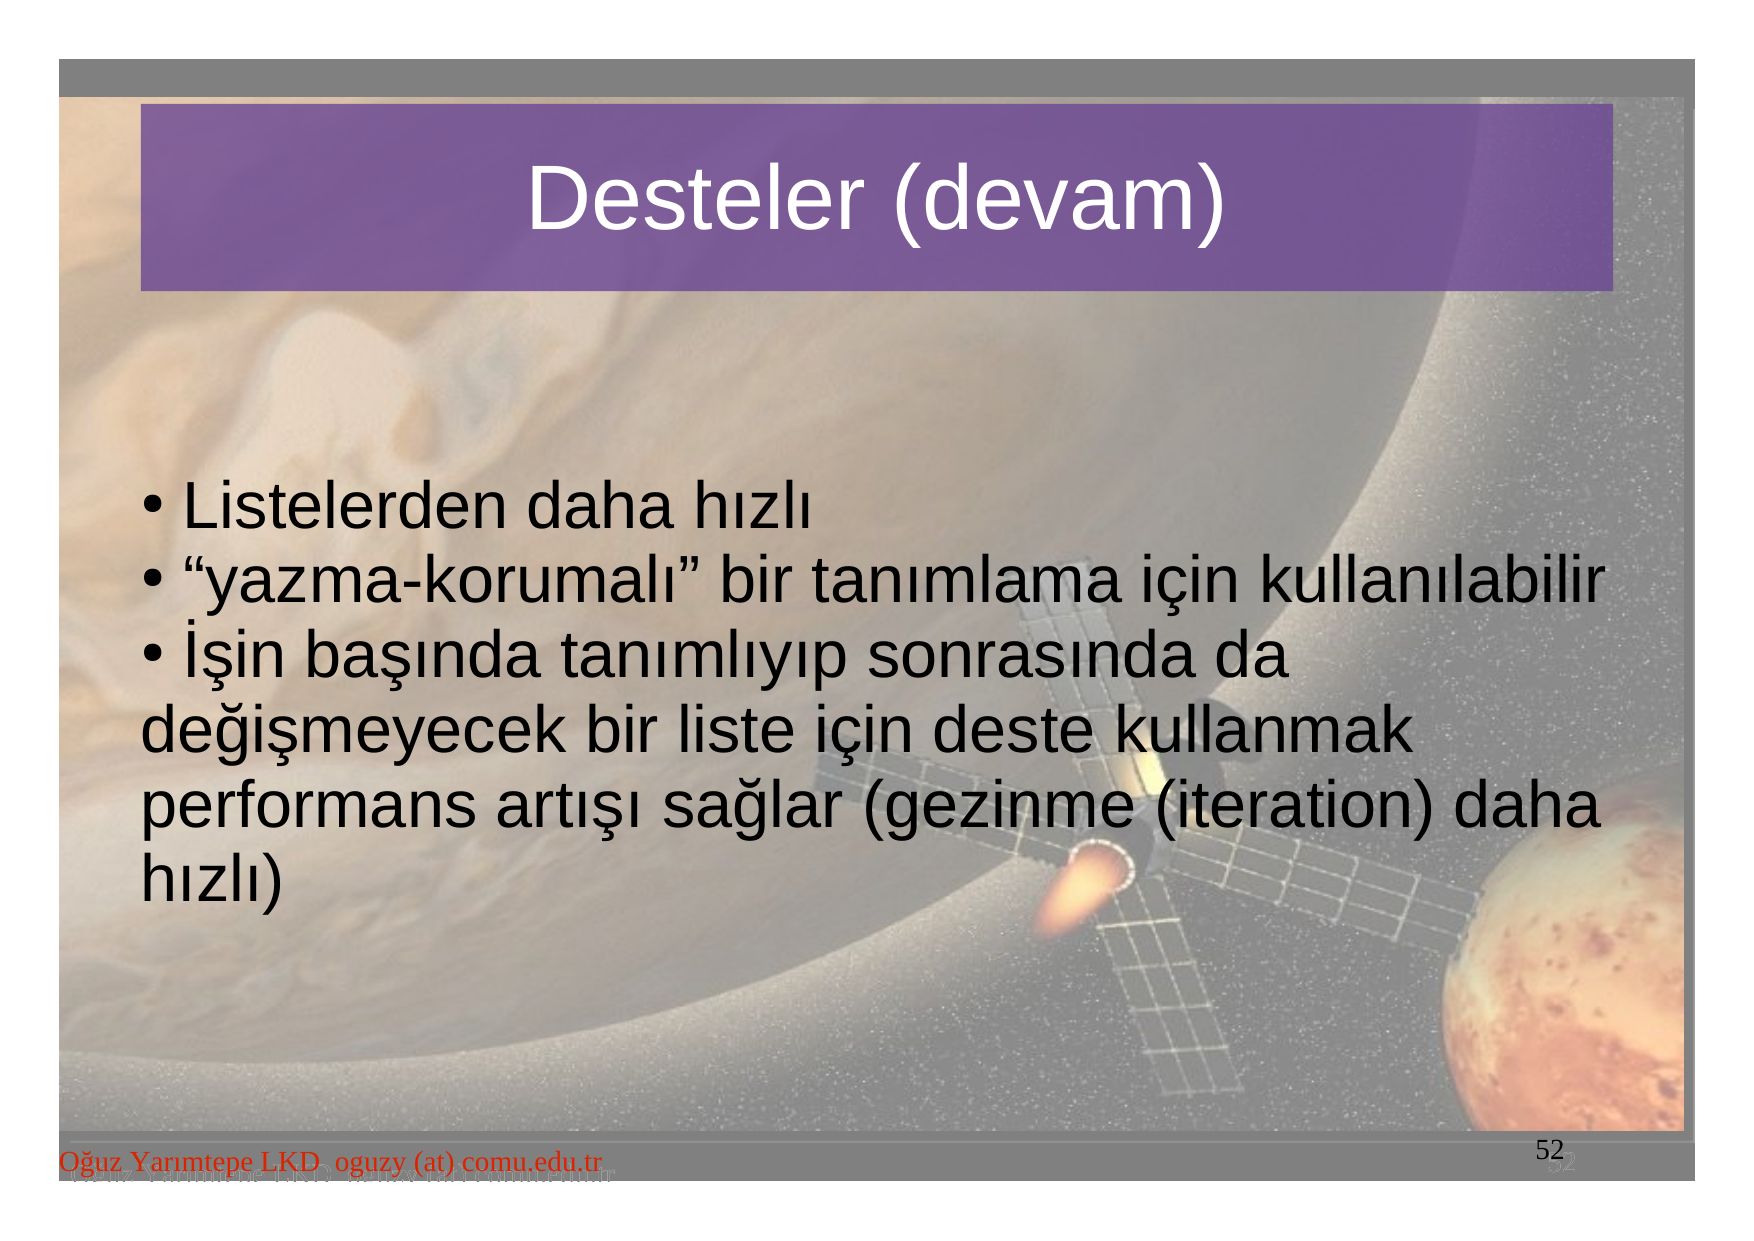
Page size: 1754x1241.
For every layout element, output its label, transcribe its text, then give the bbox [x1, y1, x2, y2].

title Desteler (devam) [140, 103, 1614, 292]
picture [59, 97, 1684, 1131]
subtitle Listelerden daha hızlı “yazma-korumalı” bir tanımlama için kullanılabilir İşin başında tanımlıyıp sonrasında da değişmeyecek bir liste için deste kullanmak performans artışı sağlar (gezinme (iteration) daha hızlı) [140, 321, 1614, 1063]
